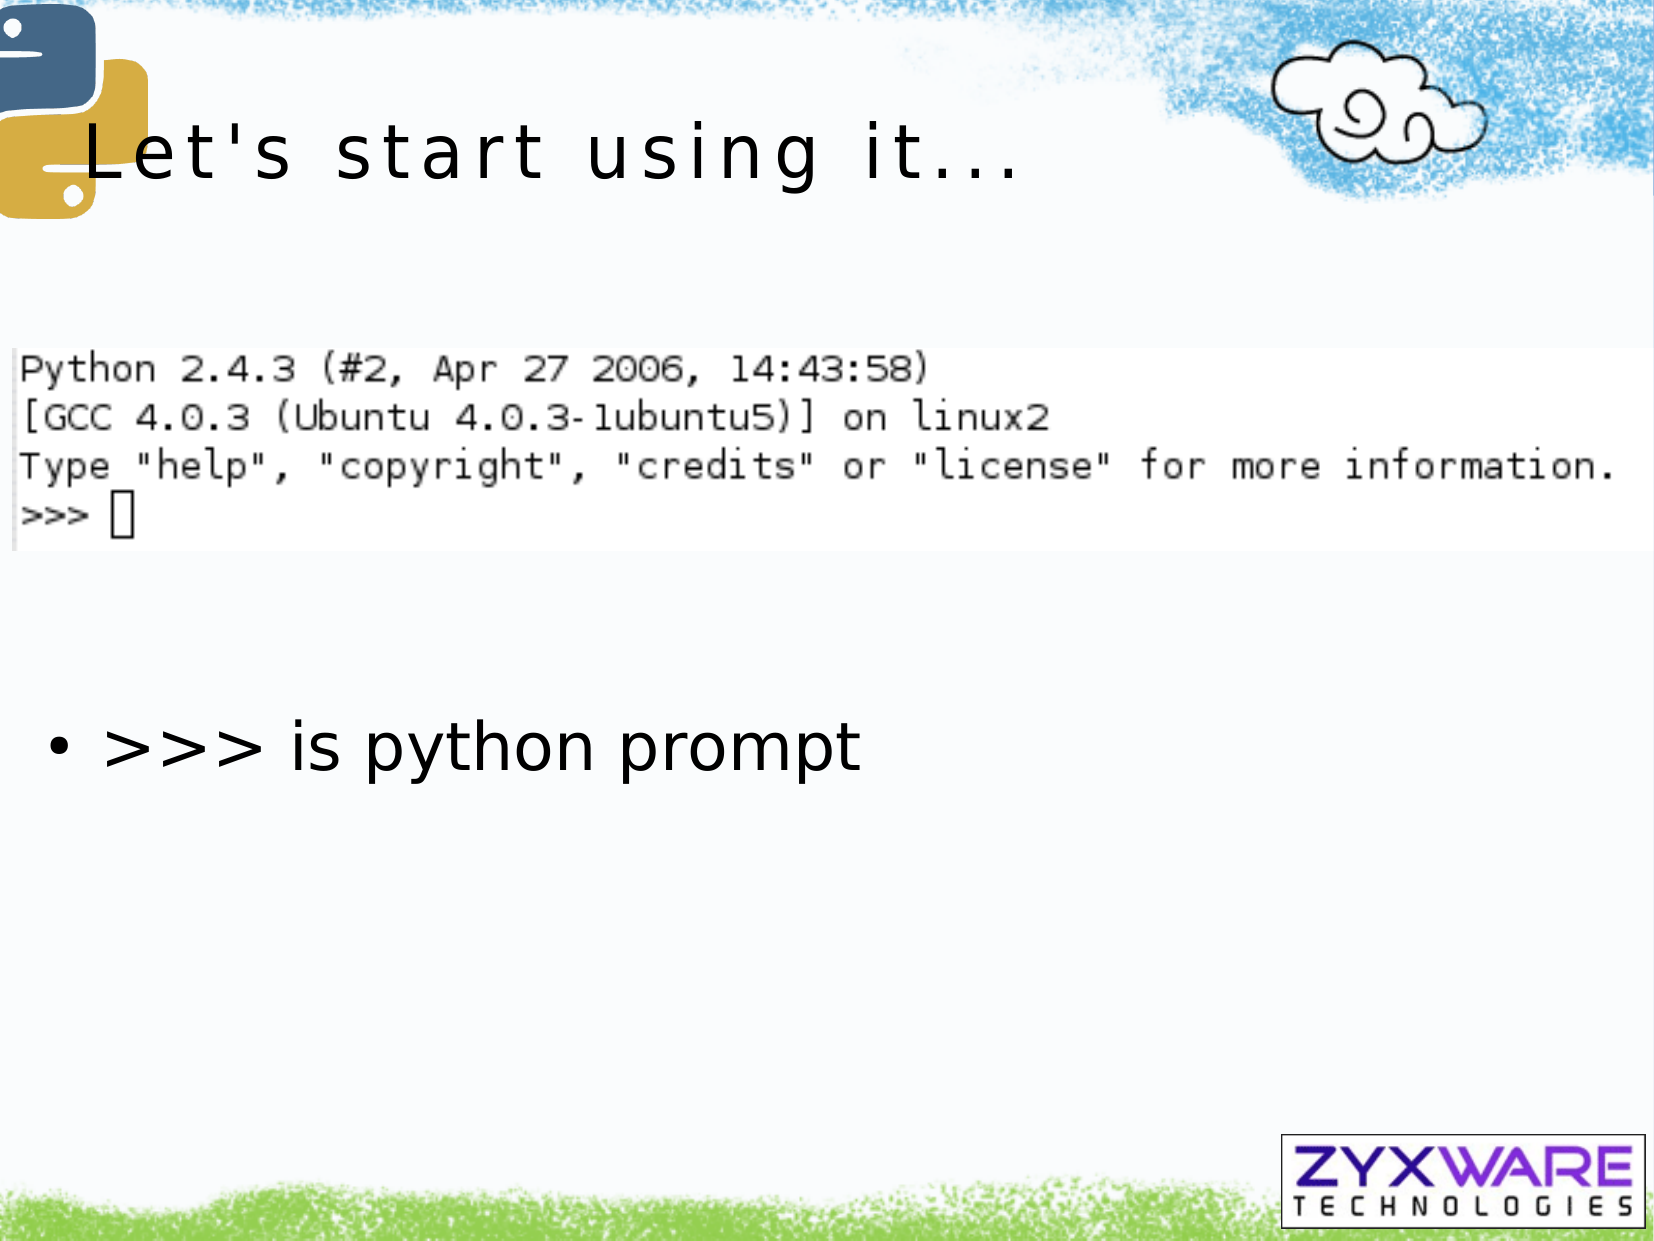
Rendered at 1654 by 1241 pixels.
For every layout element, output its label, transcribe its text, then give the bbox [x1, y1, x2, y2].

picture [0, 0, 1654, 1241]
list >>> is python prompt [29, 708, 1625, 1203]
title Let's start using it... [82, 49, 1571, 257]
